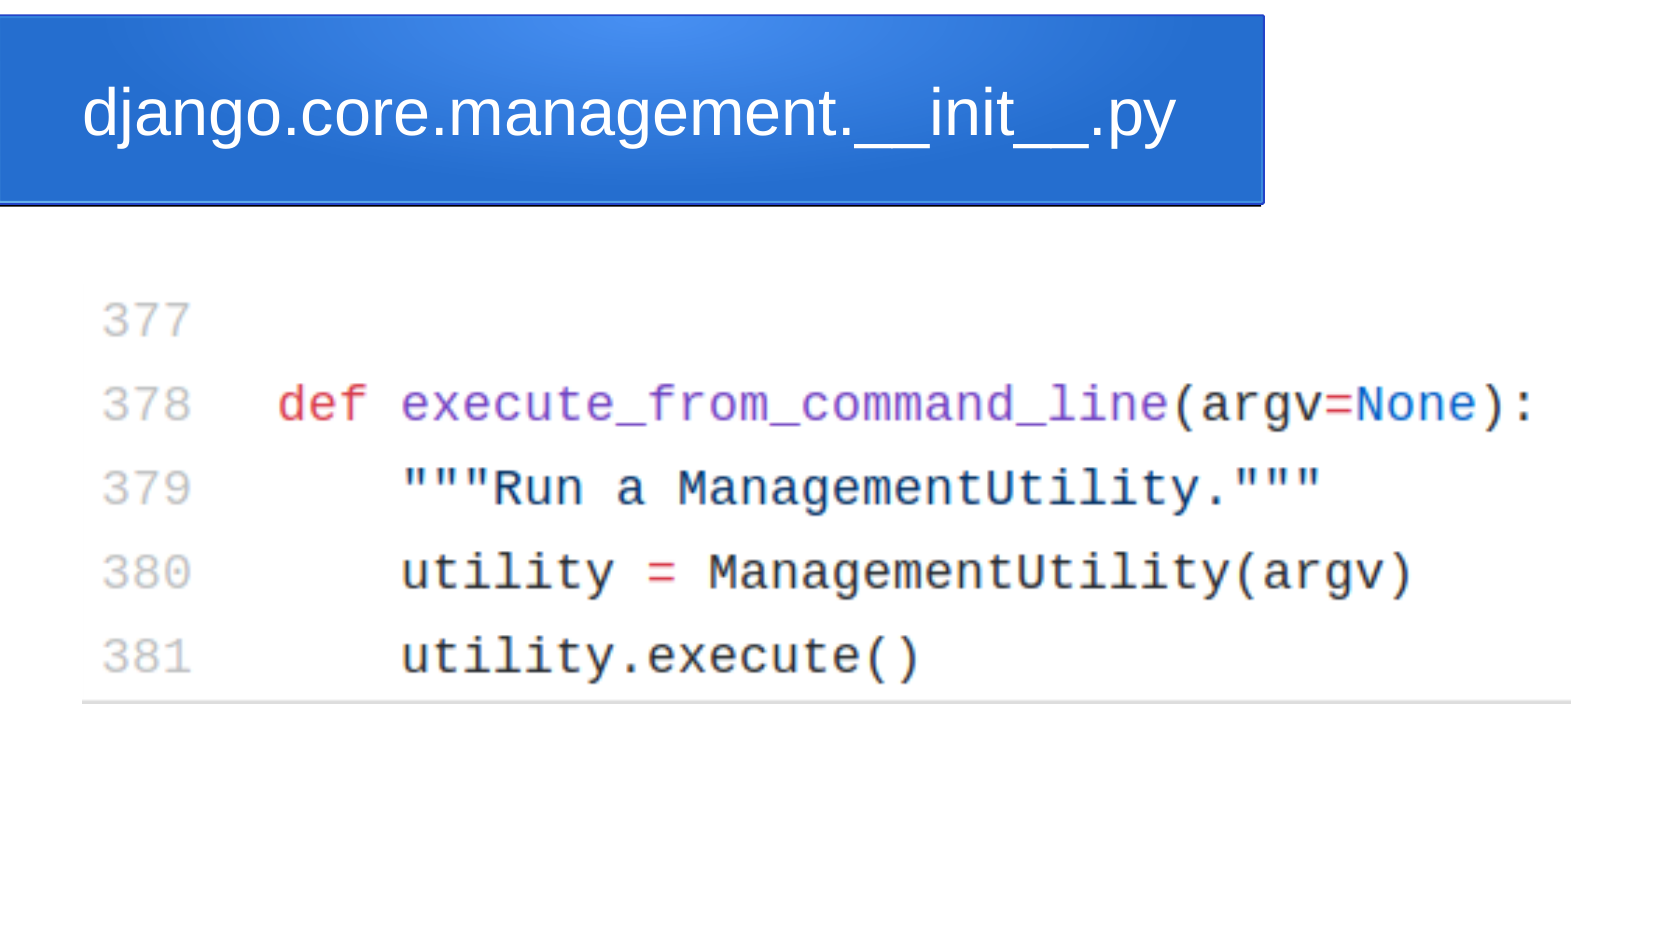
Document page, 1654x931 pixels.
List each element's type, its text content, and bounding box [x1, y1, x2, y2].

title django.core.management.__init__.py [82, 35, 1235, 189]
picture [82, 284, 1571, 704]
